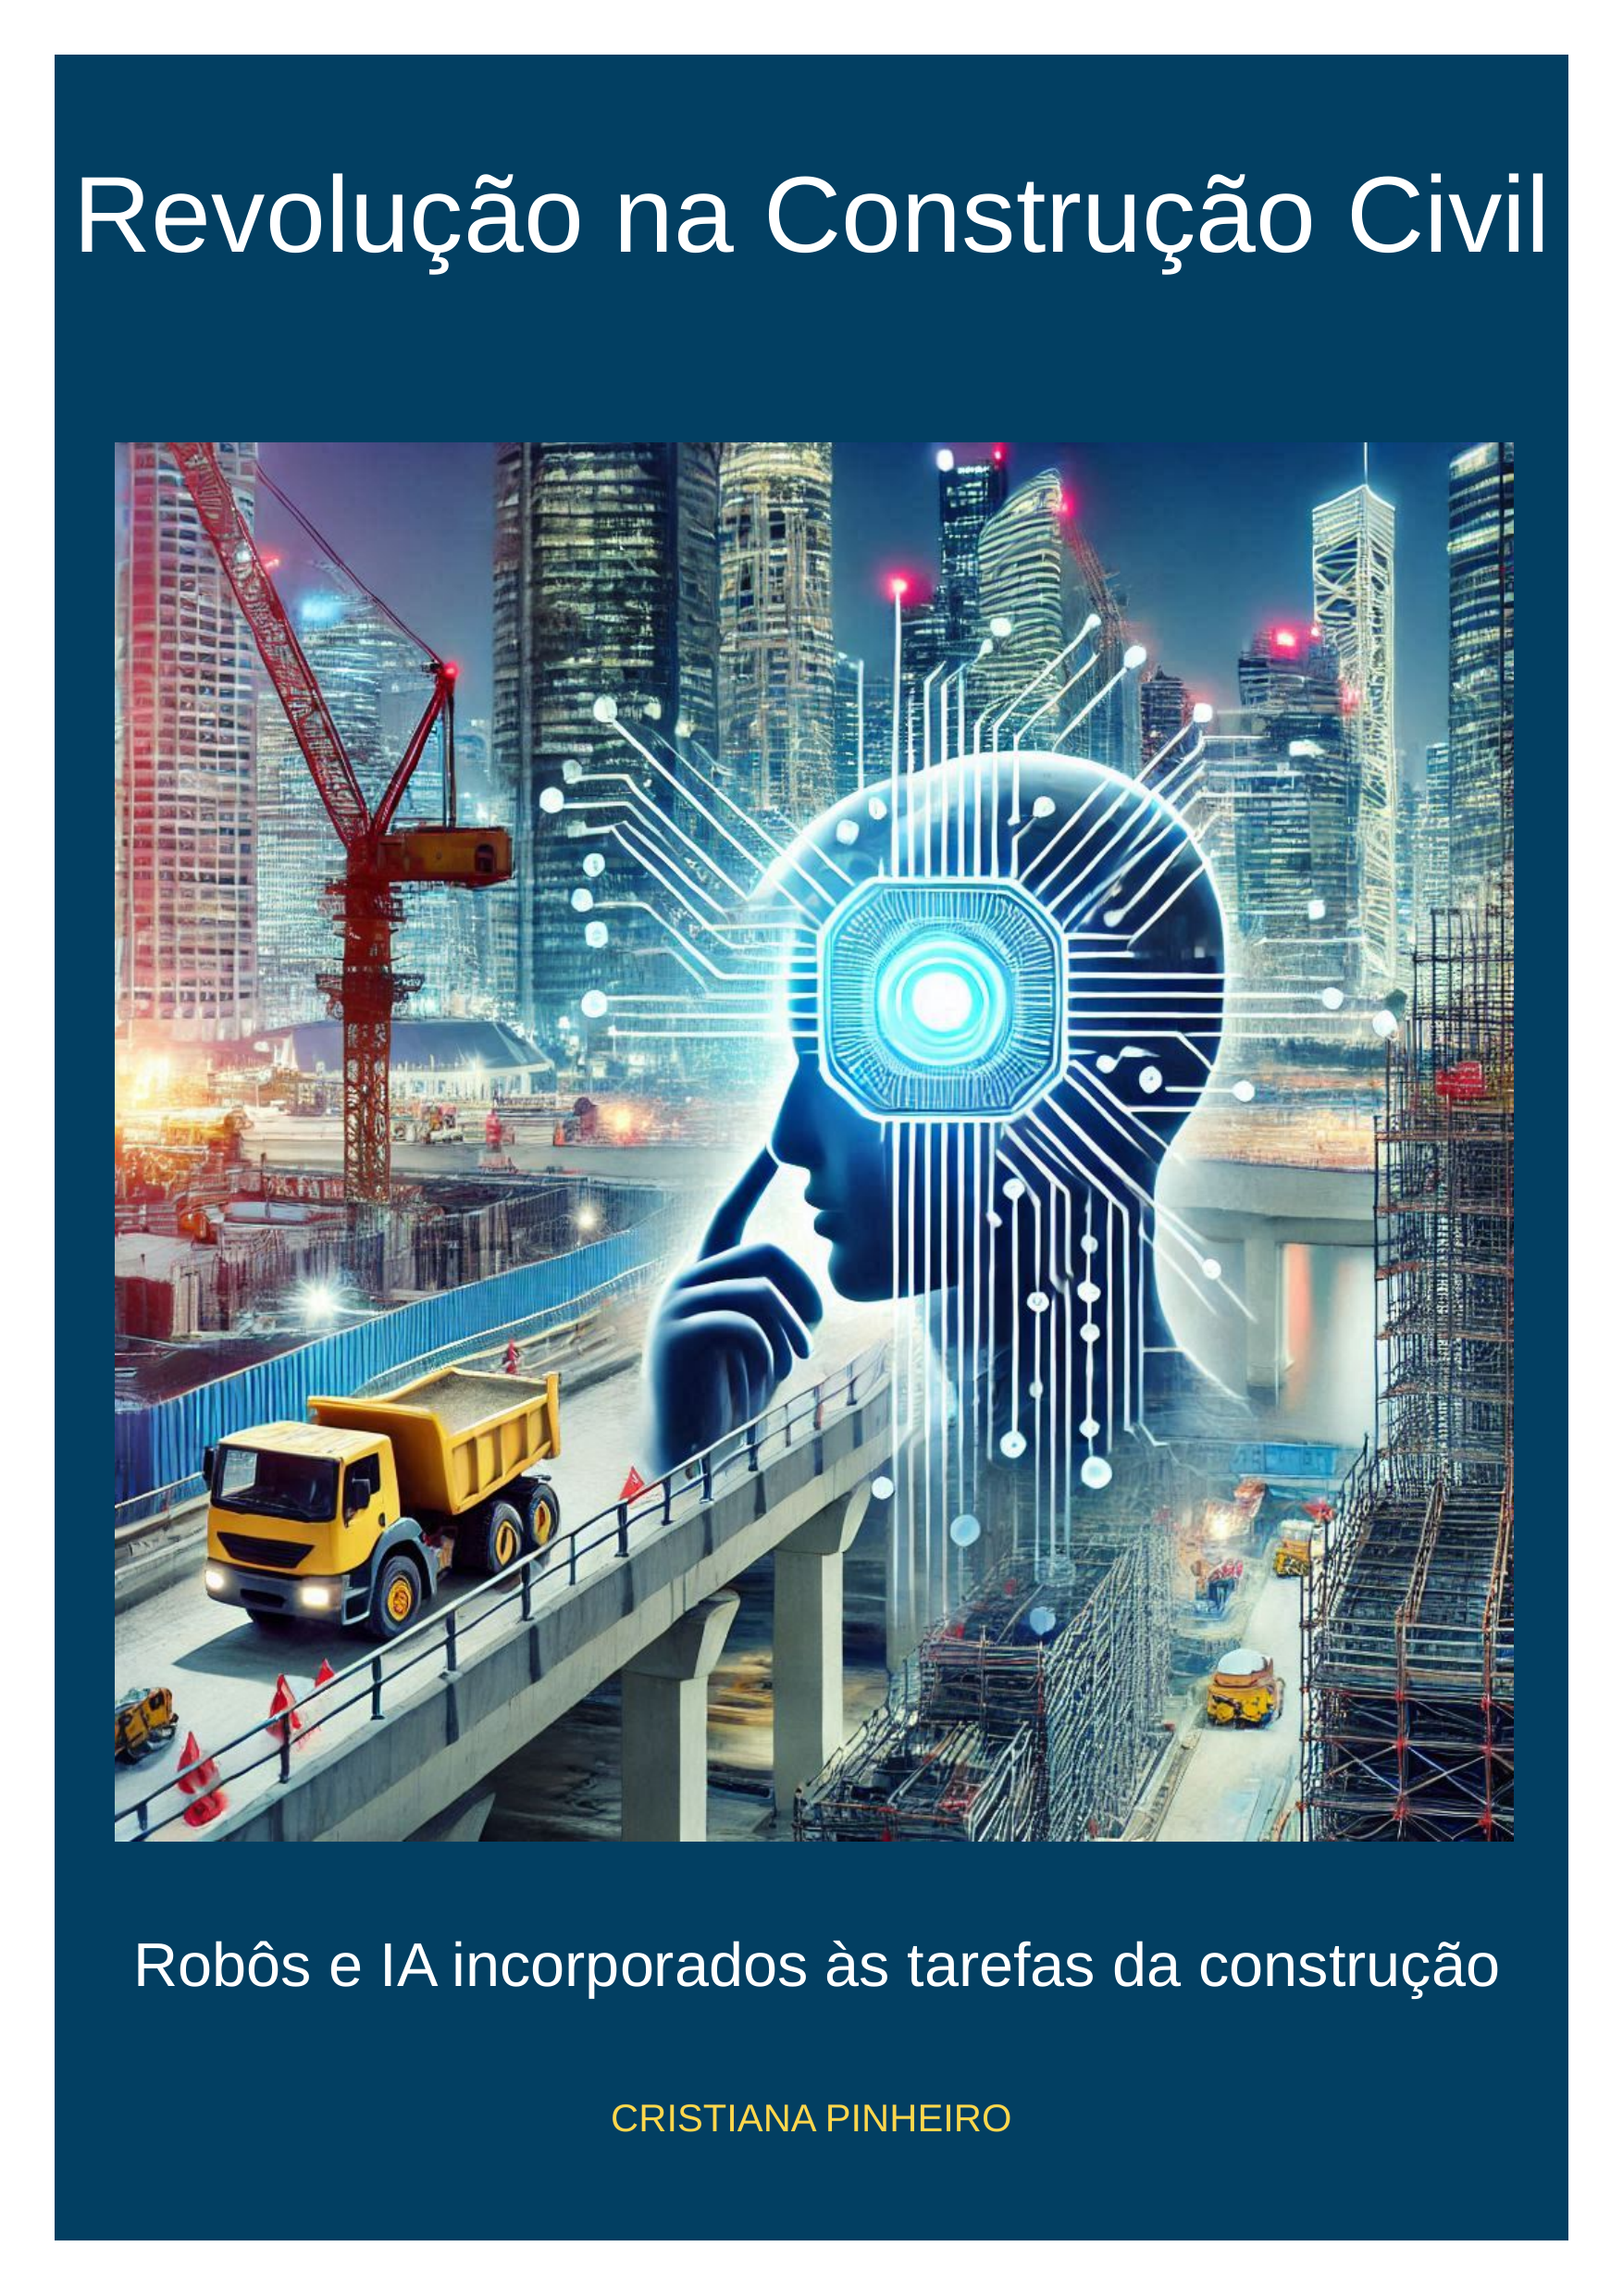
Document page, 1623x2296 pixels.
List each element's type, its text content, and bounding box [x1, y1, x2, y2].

list Cristiana Pinheiro [130, 2096, 1493, 2187]
text_box Robôs e IA incorporados às tarefas da construção [119, 1923, 1567, 2050]
picture [115, 442, 1514, 1842]
text_box Revolução na Construção Civil [59, 147, 1568, 329]
